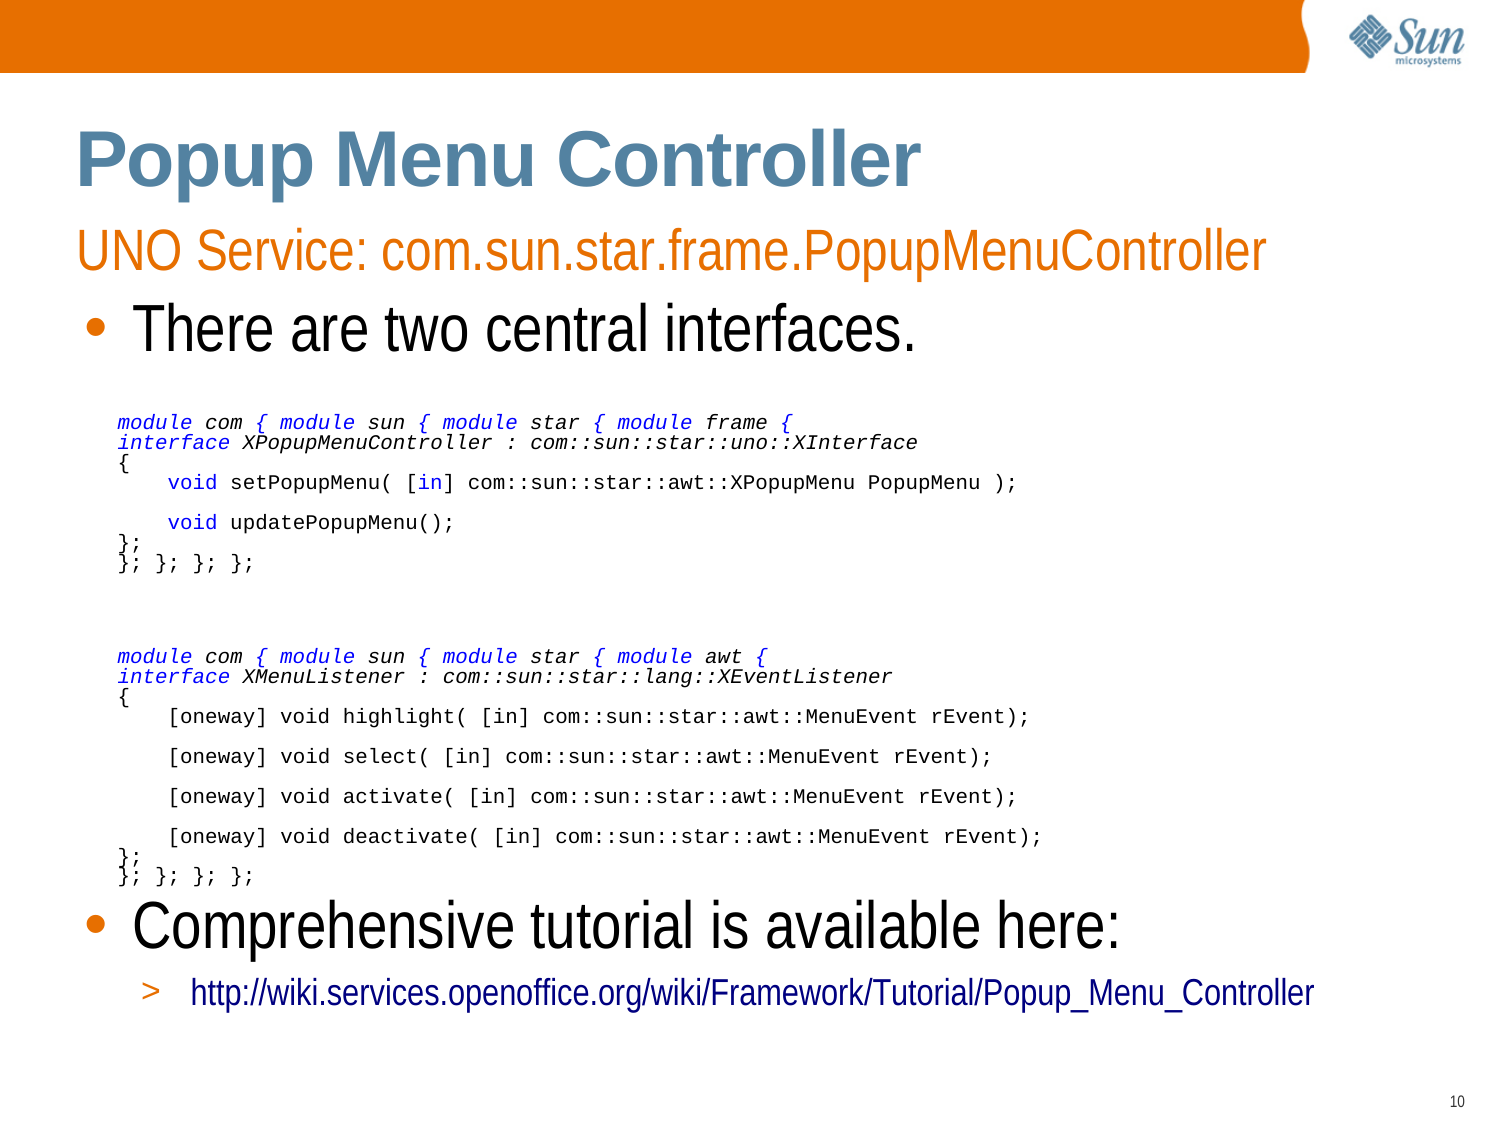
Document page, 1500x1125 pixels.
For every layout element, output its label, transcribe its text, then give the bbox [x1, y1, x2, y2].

title Popup Menu Controller [75, 123, 1437, 227]
list There are two central interfaces. [64, 299, 1402, 393]
list module com { module sun { module star { module frame { interface XPopupMenuController : com::sun::star::uno::XInterface { void setPopupMenu( [in] com::sun::star::awt::XPopupMenu PopupMenu ); void updatePopupMenu(); }; }; }; }; }; module com { module sun { module star { module awt { interface XMenuListener : com::sun::star::lang::XEventListener { [oneway] void highlight( [in] com::sun::star::awt::MenuEvent rEvent); [oneway] void select( [in] com::sun::star::awt::MenuEvent rEvent); [oneway] void activate( [in] com::sun::star::awt::MenuEvent rEvent); [oneway] void deactivate( [in] com::sun::star::awt::MenuEvent rEvent); }; }; }; }; }; [117, 393, 1274, 867]
picture [0, 0, 1500, 73]
list Comprehensive tutorial is available here: http://wiki.services.openoffice.org/wiki/Framework/Tutorial/Popup_Menu_Controller [64, 895, 1402, 1024]
text_box UNO Service: com.sun.star.frame.PopupMenuController [76, 224, 1345, 293]
